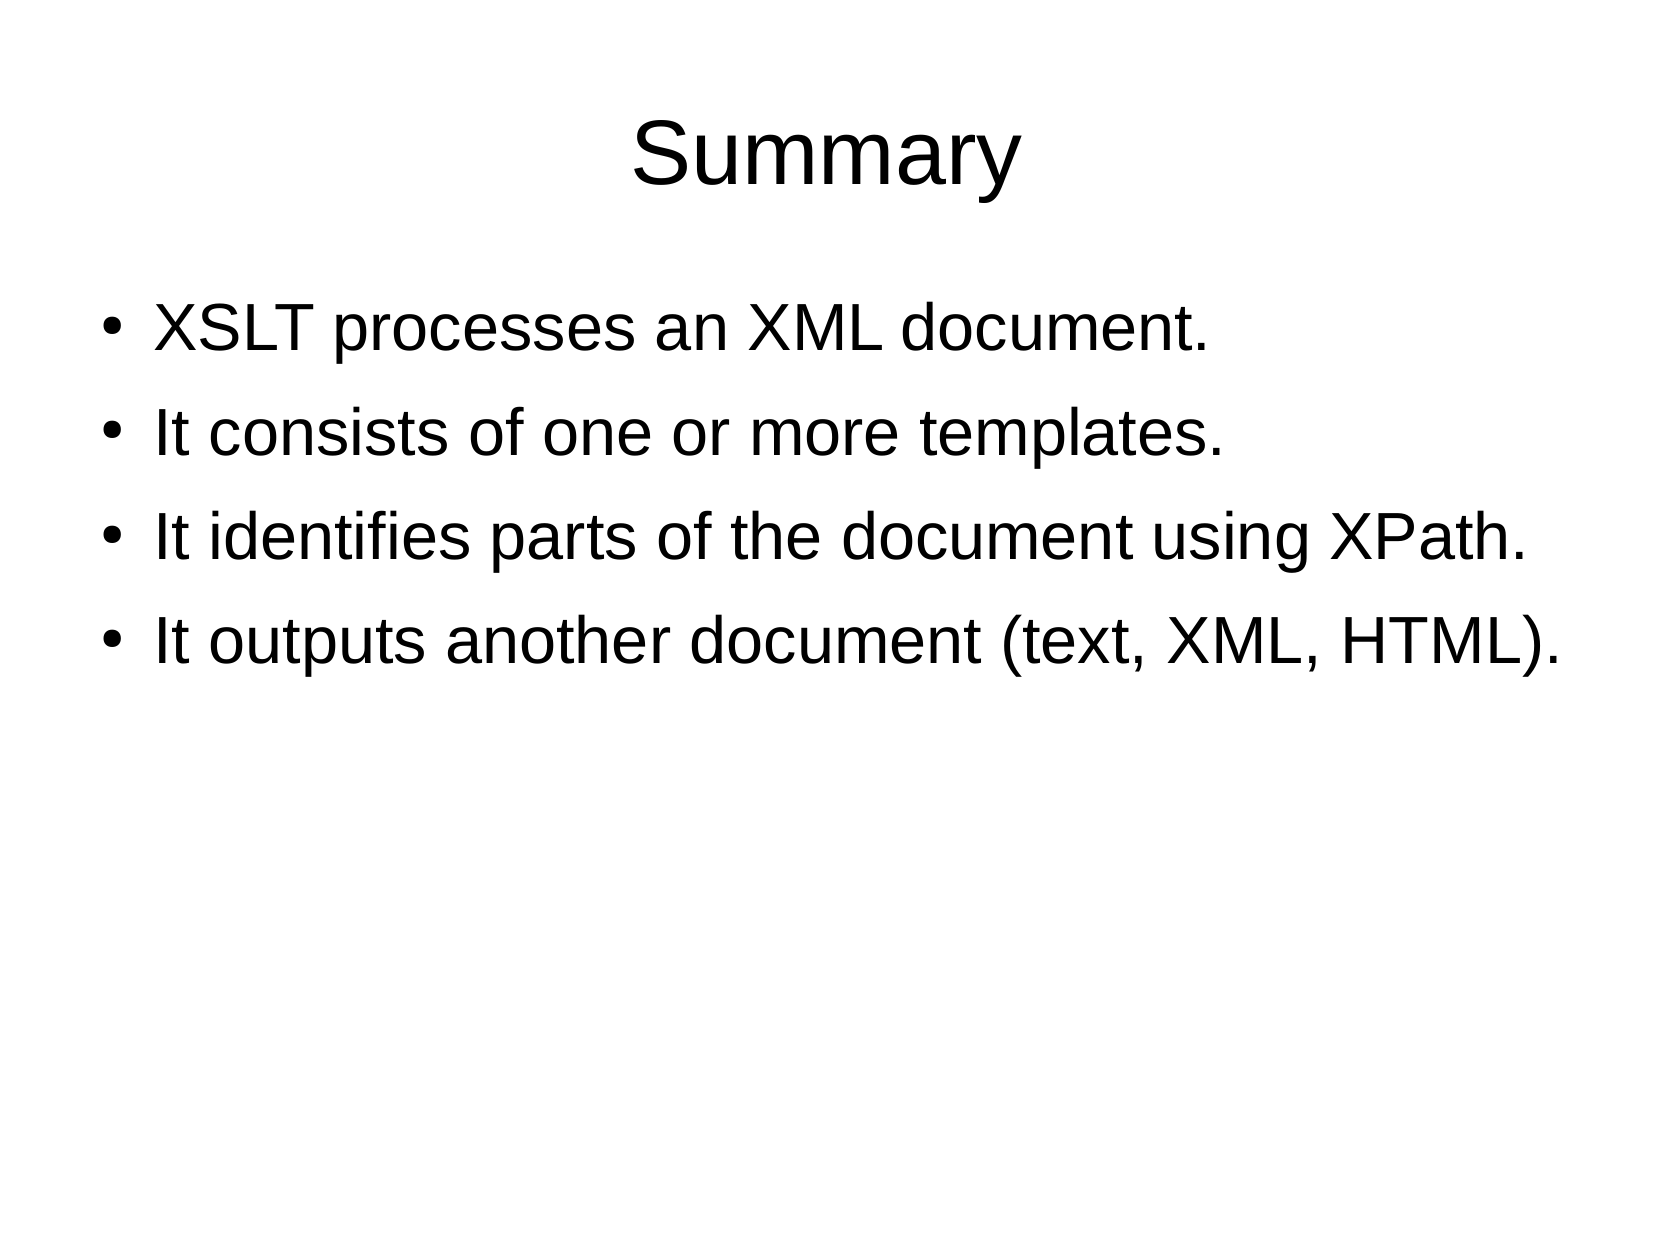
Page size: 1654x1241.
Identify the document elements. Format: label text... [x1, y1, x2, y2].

list XSLT processes an XML document. It consists of one or more templates. It identifies parts of the document using XPath. It outputs another document (text, XML, HTML). [82, 290, 1571, 1010]
title Summary [82, 49, 1571, 257]
